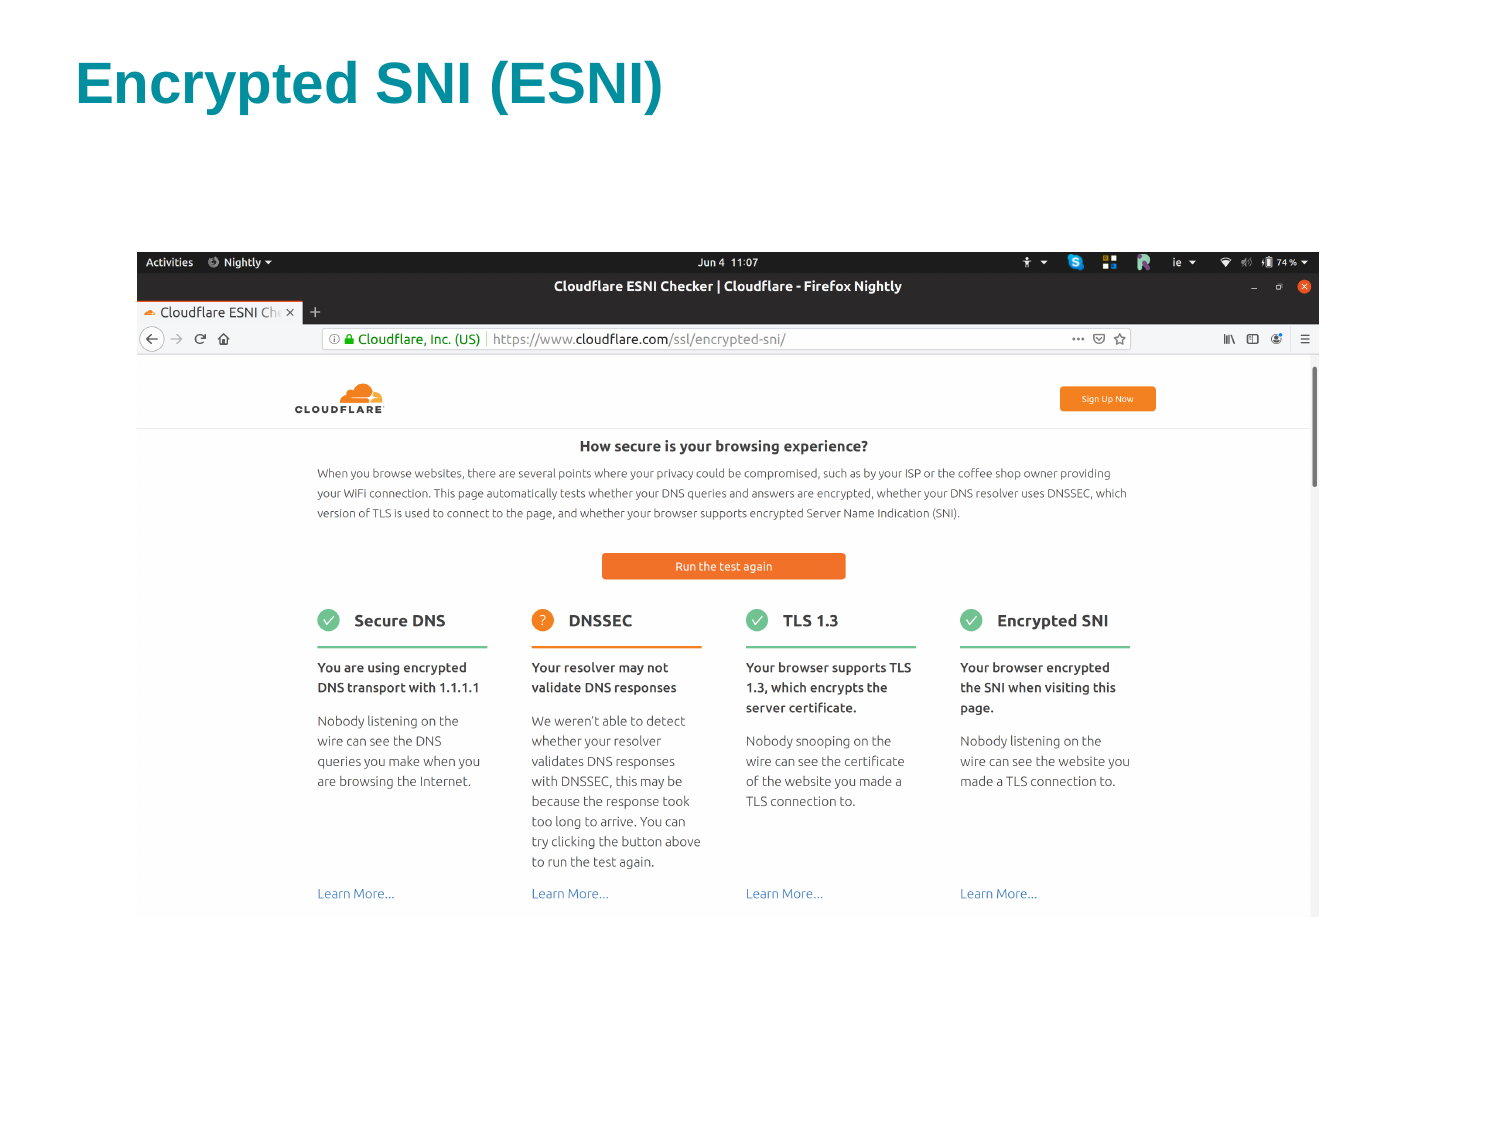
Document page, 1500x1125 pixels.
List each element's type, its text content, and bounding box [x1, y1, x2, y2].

picture [137, 252, 1319, 917]
title Encrypted SNI (ESNI) [75, 44, 1426, 233]
